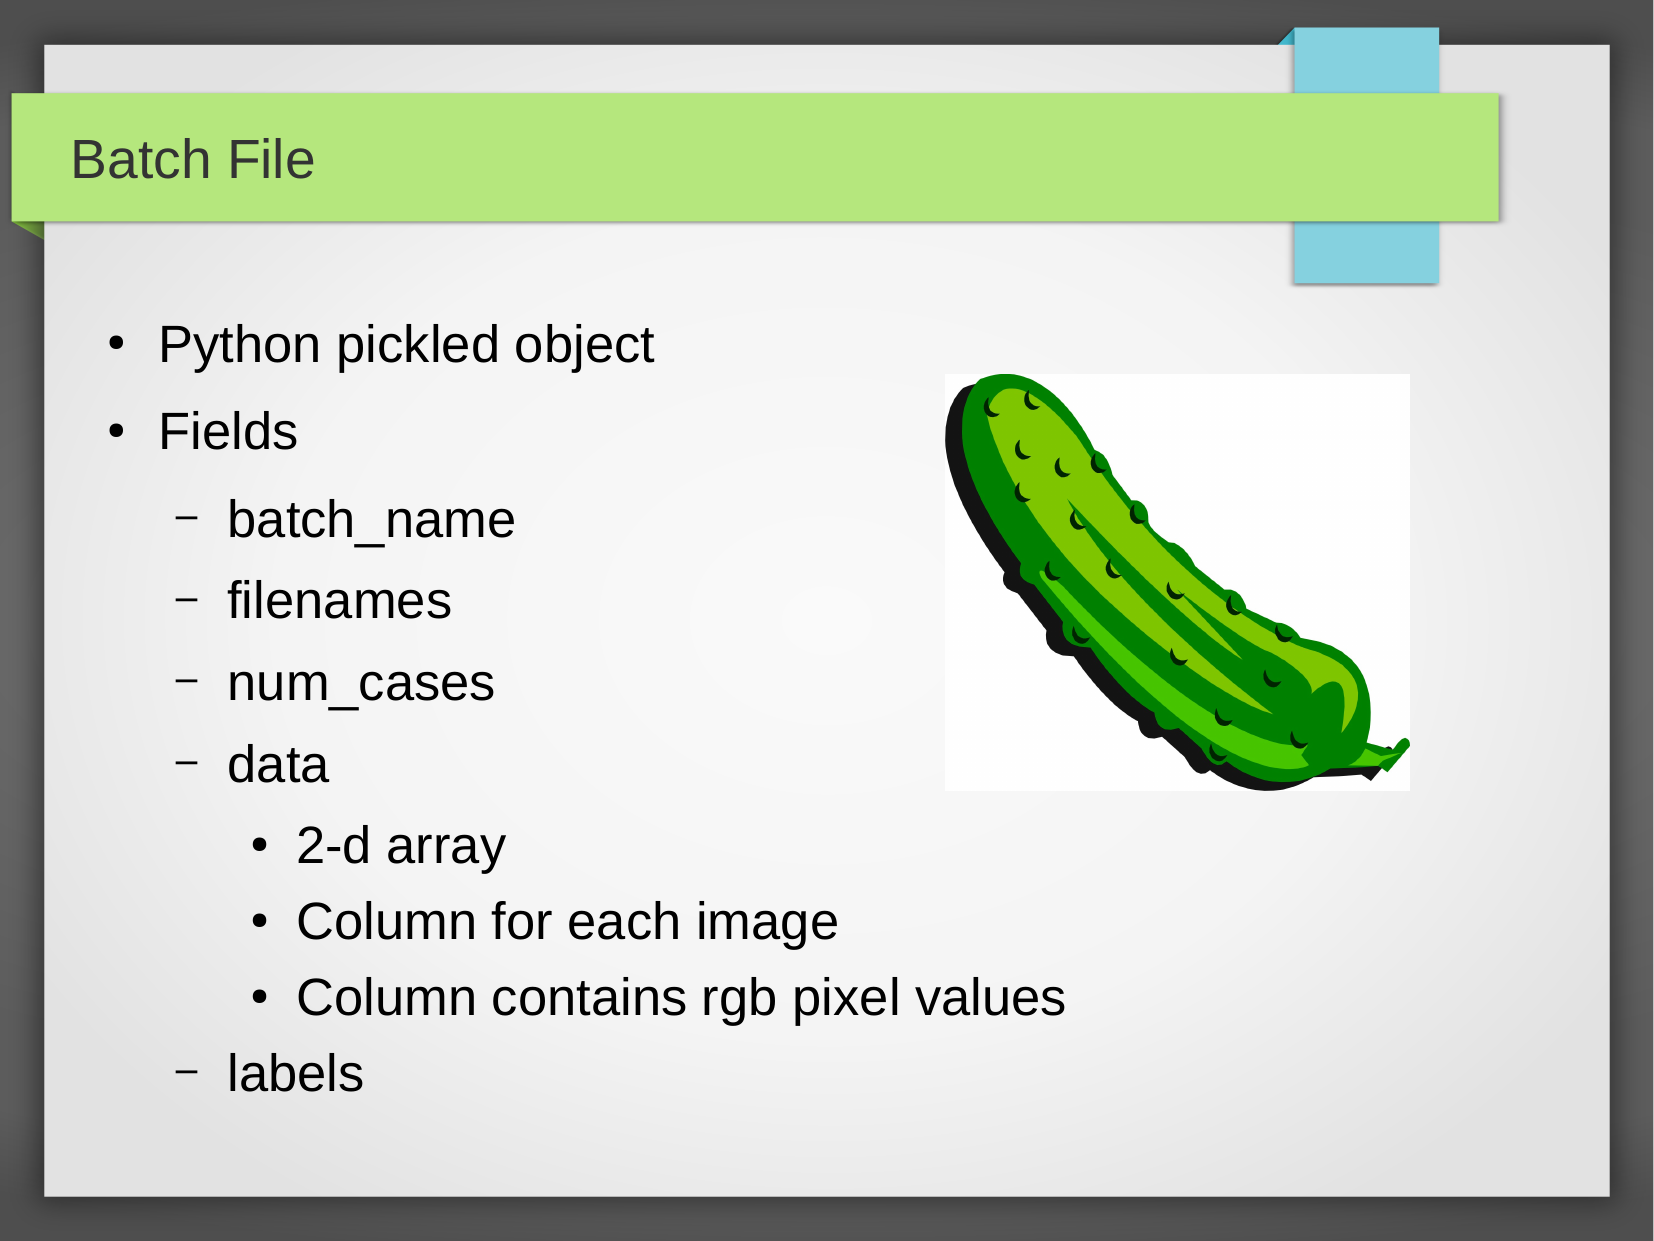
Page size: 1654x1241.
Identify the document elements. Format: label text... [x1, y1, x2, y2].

list Python pickled object Fields batch_name filenames num_cases data 2-d array Column for each image Column contains rgb pixel values labels [90, 315, 1546, 1111]
title Batch File [70, 106, 1229, 213]
picture [0, 0, 1654, 1241]
